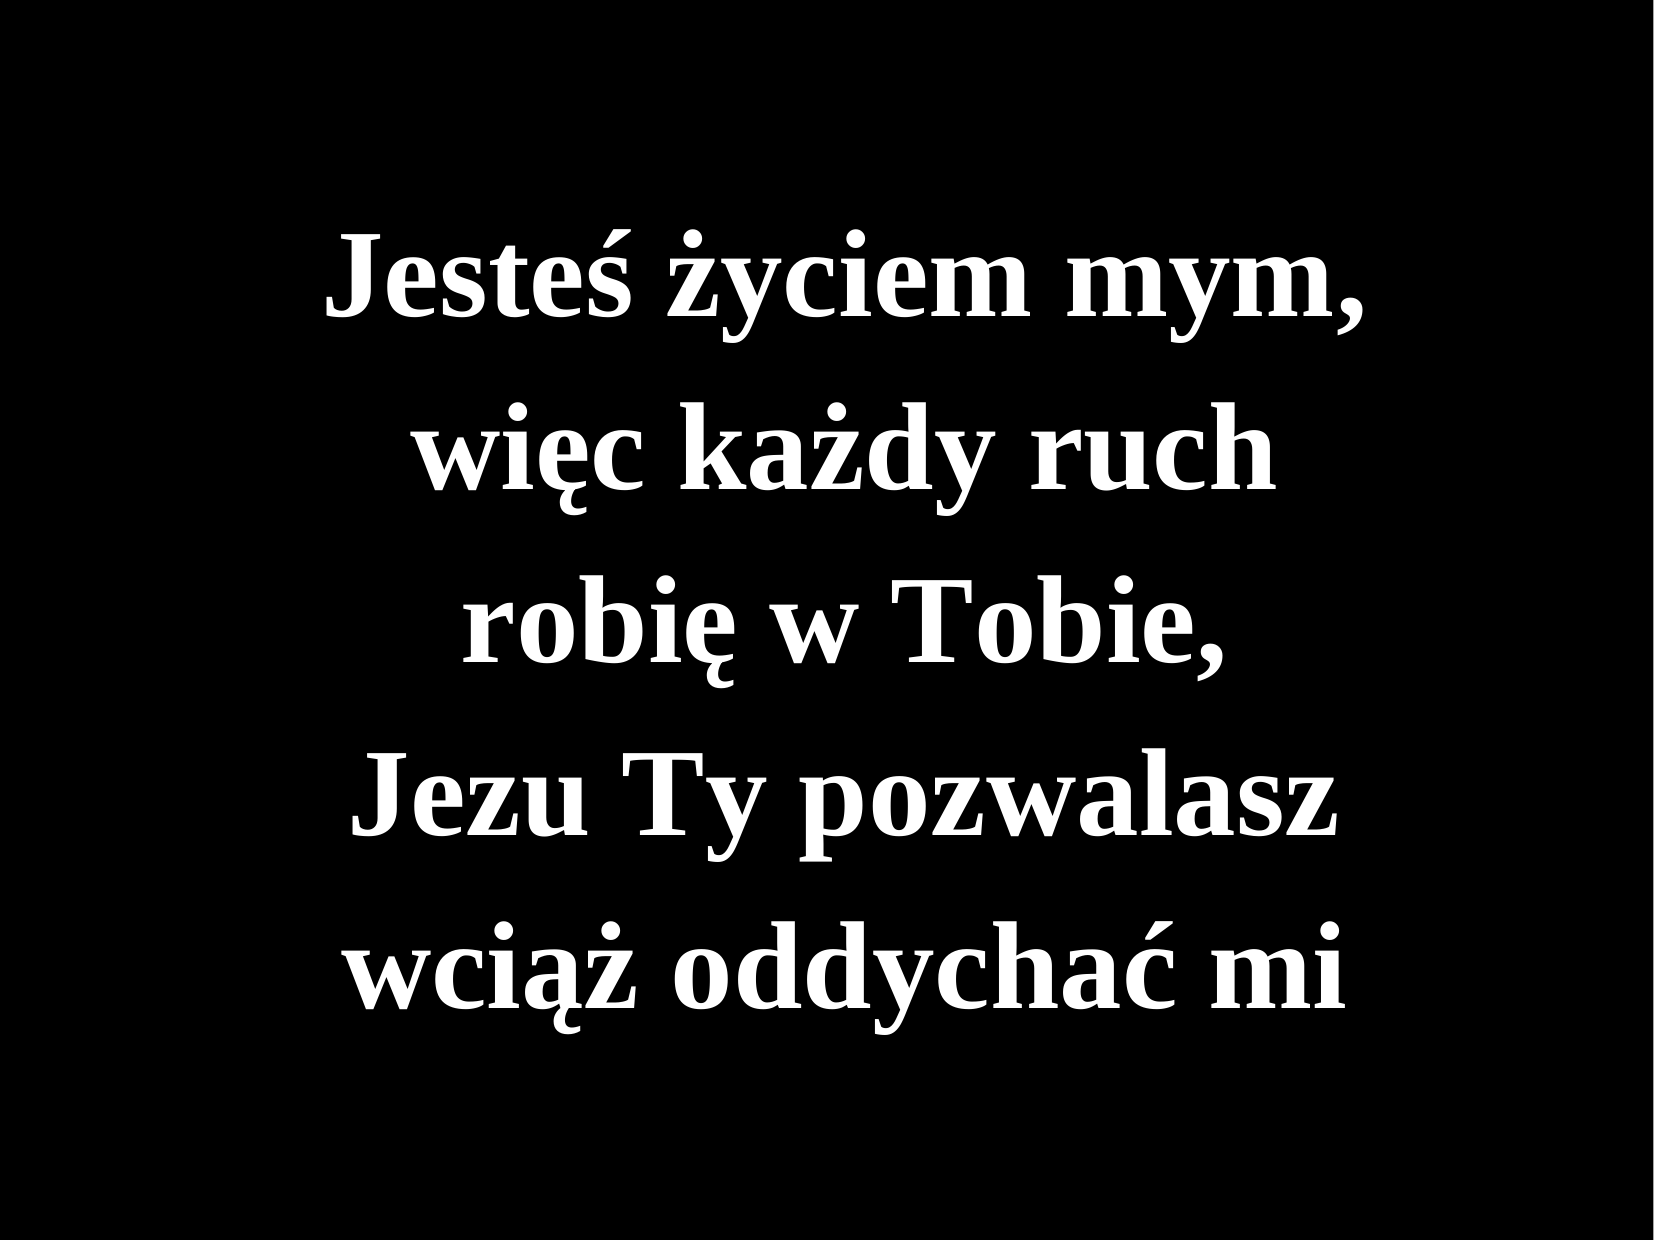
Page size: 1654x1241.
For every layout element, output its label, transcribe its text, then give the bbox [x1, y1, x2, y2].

subtitle Jesteś życiem mym, ppp więc każdy ruch ppp robię w Tobie, ppp Jezu Ty pozwalasz ppp wciąż oddychać mi [0, 0, 1654, 1241]
